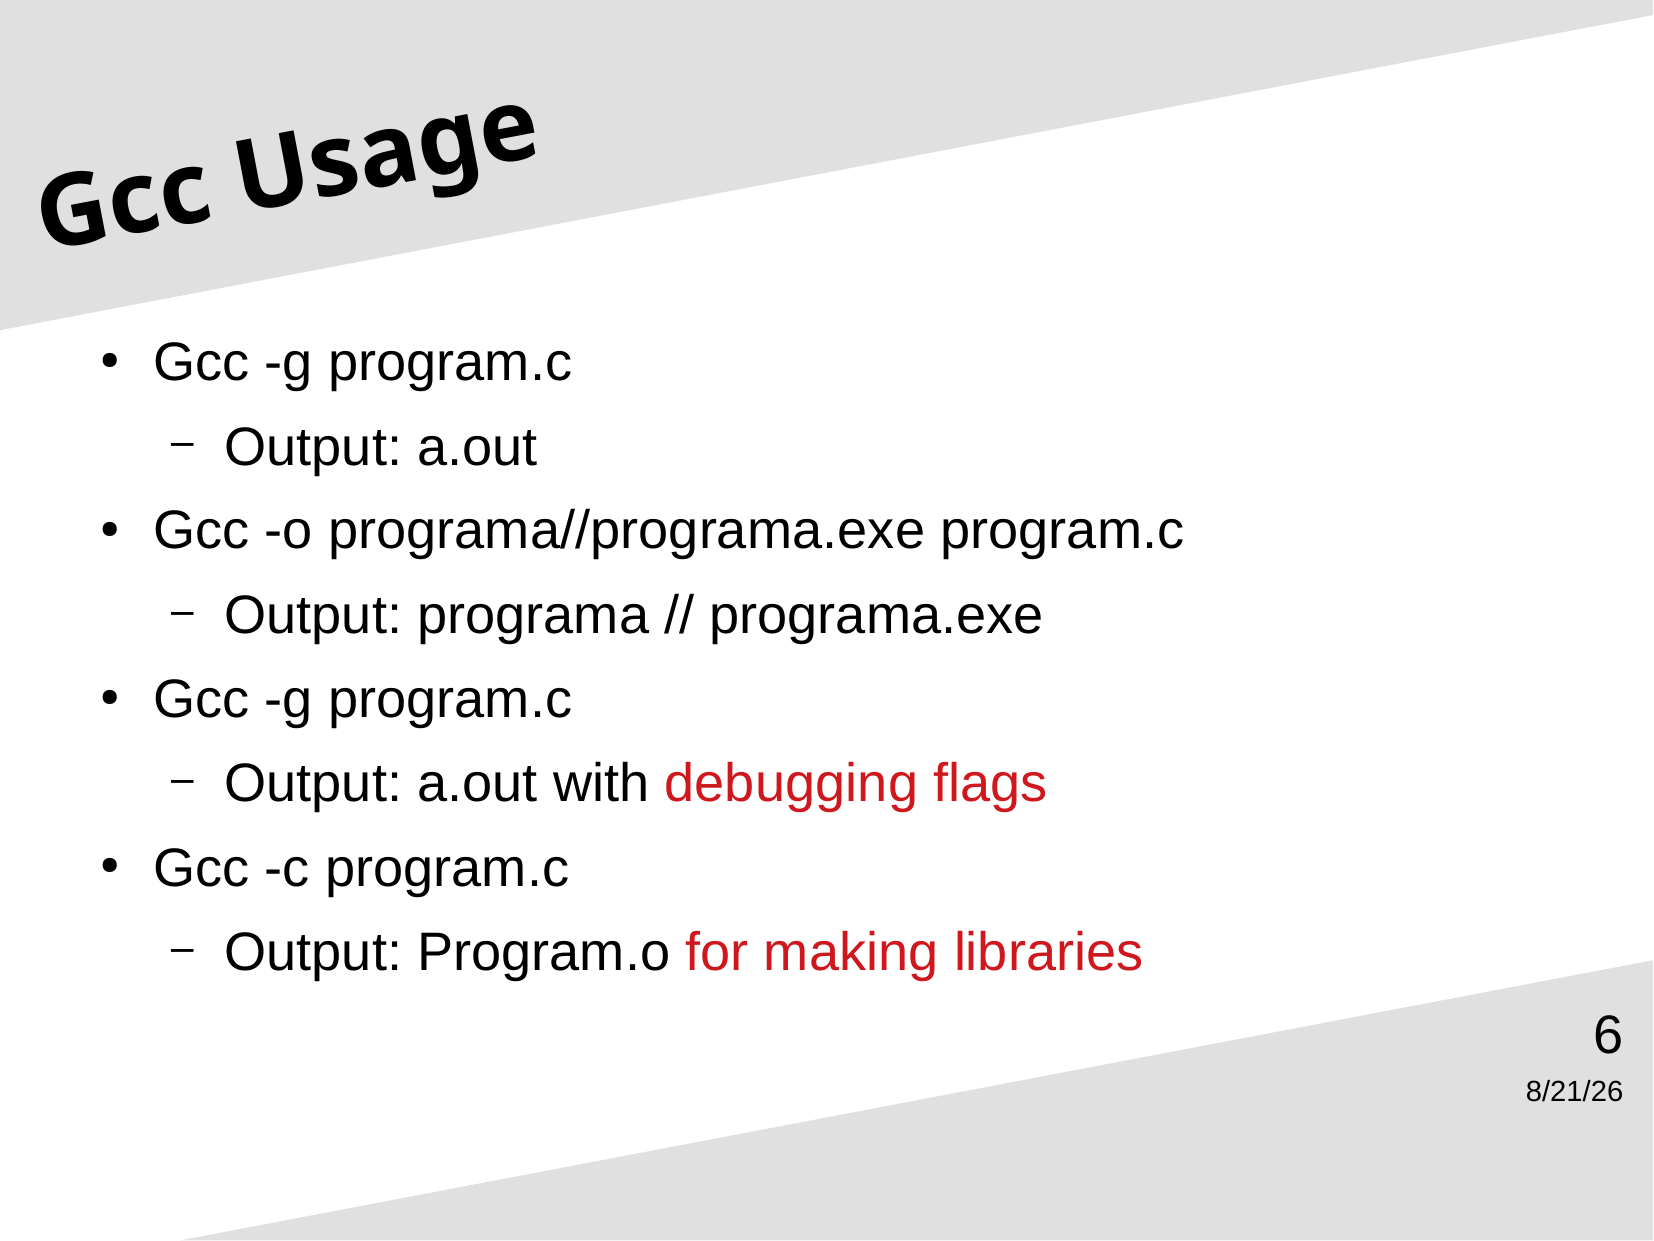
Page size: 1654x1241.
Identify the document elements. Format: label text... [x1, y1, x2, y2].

title Gcc Usage [16, 0, 1518, 315]
list Gcc -g program.c Output: a.out Gcc -o programa//programa.exe program.c Output: programa // programa.exe Gcc -g program.c Output: a.out with debugging flags Gcc -c program.c Output: Program.o for making libraries [82, 331, 1538, 1052]
